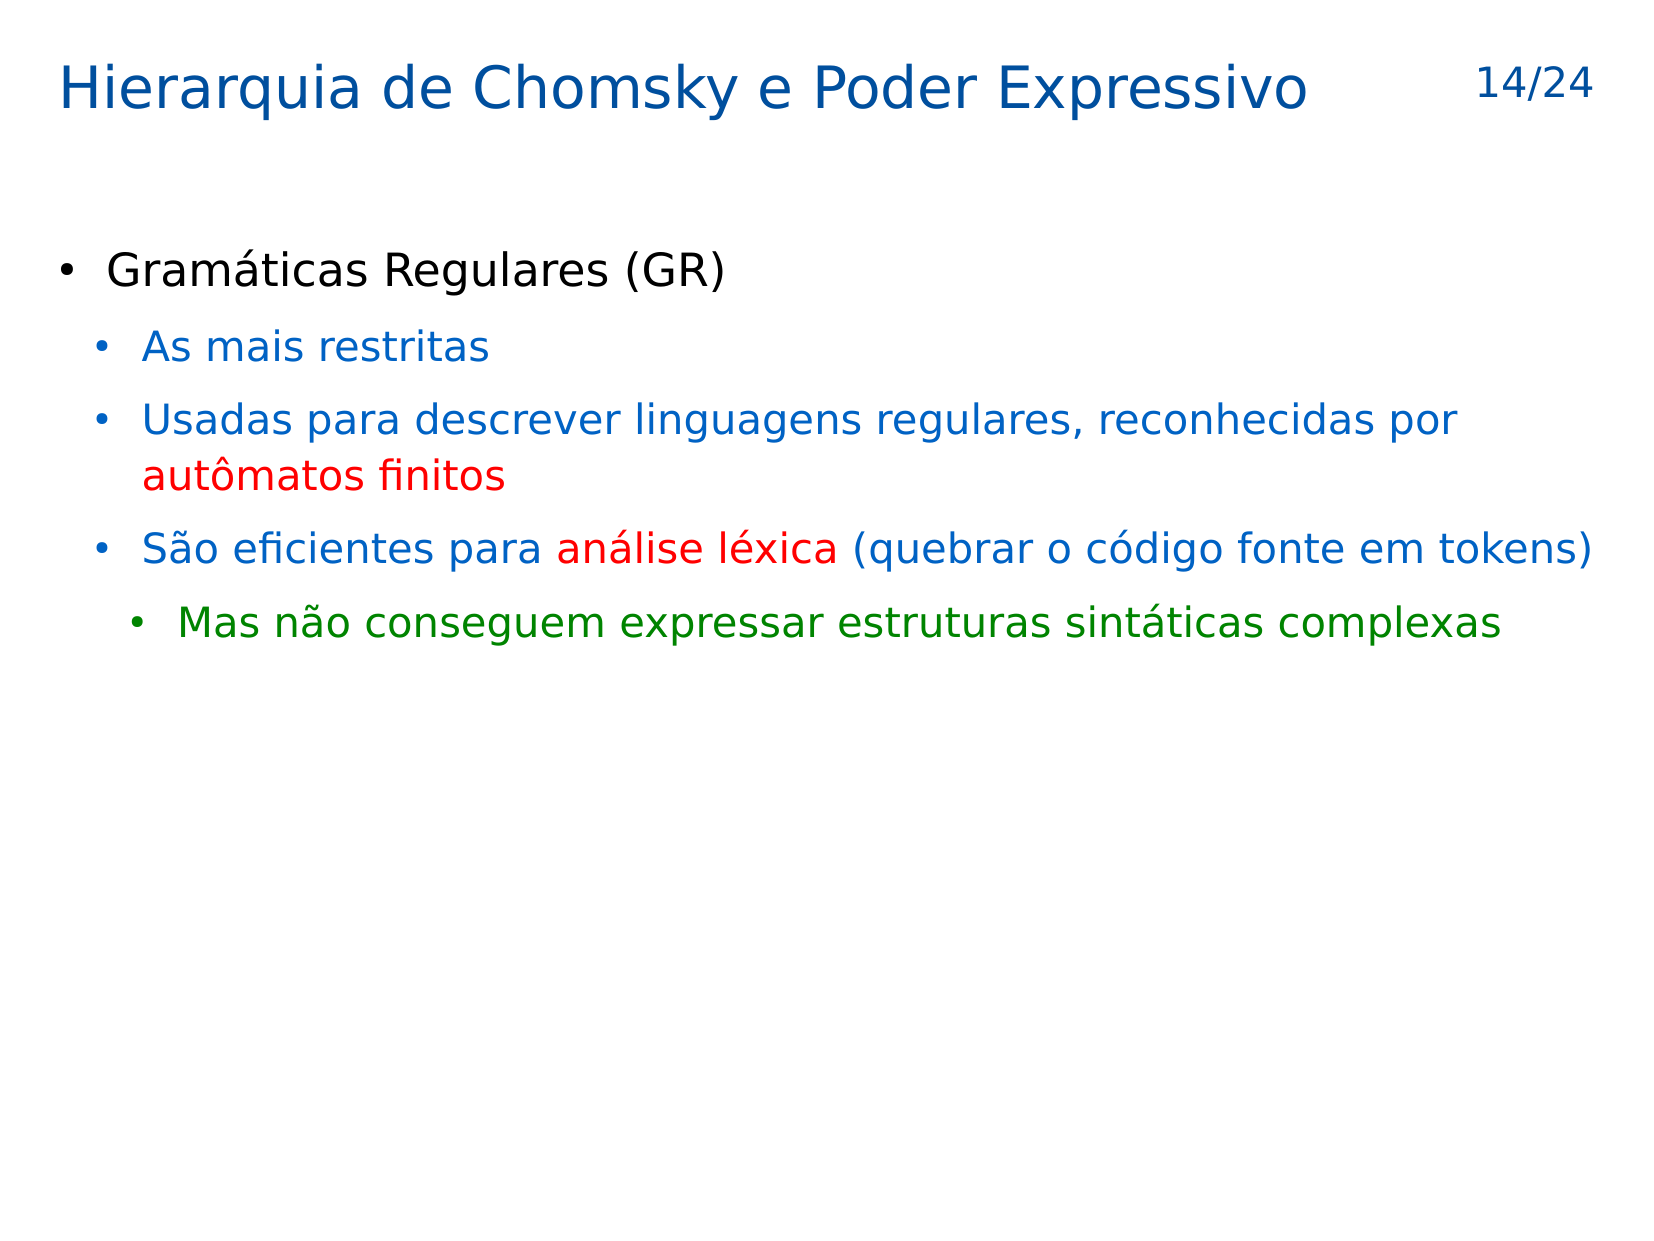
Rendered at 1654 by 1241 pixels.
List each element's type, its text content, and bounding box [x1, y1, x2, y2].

title Hierarquia de Chomsky e Poder Expressivo [59, 29, 1625, 148]
list Gramáticas Regulares (GR) As mais restritas Usadas para descrever linguagens regulares, reconhecidas por autômatos finitos São eficientes para análise léxica (quebrar o código fonte em tokens) Mas não conseguem expressar estruturas sintáticas complexas [59, 236, 1595, 1211]
